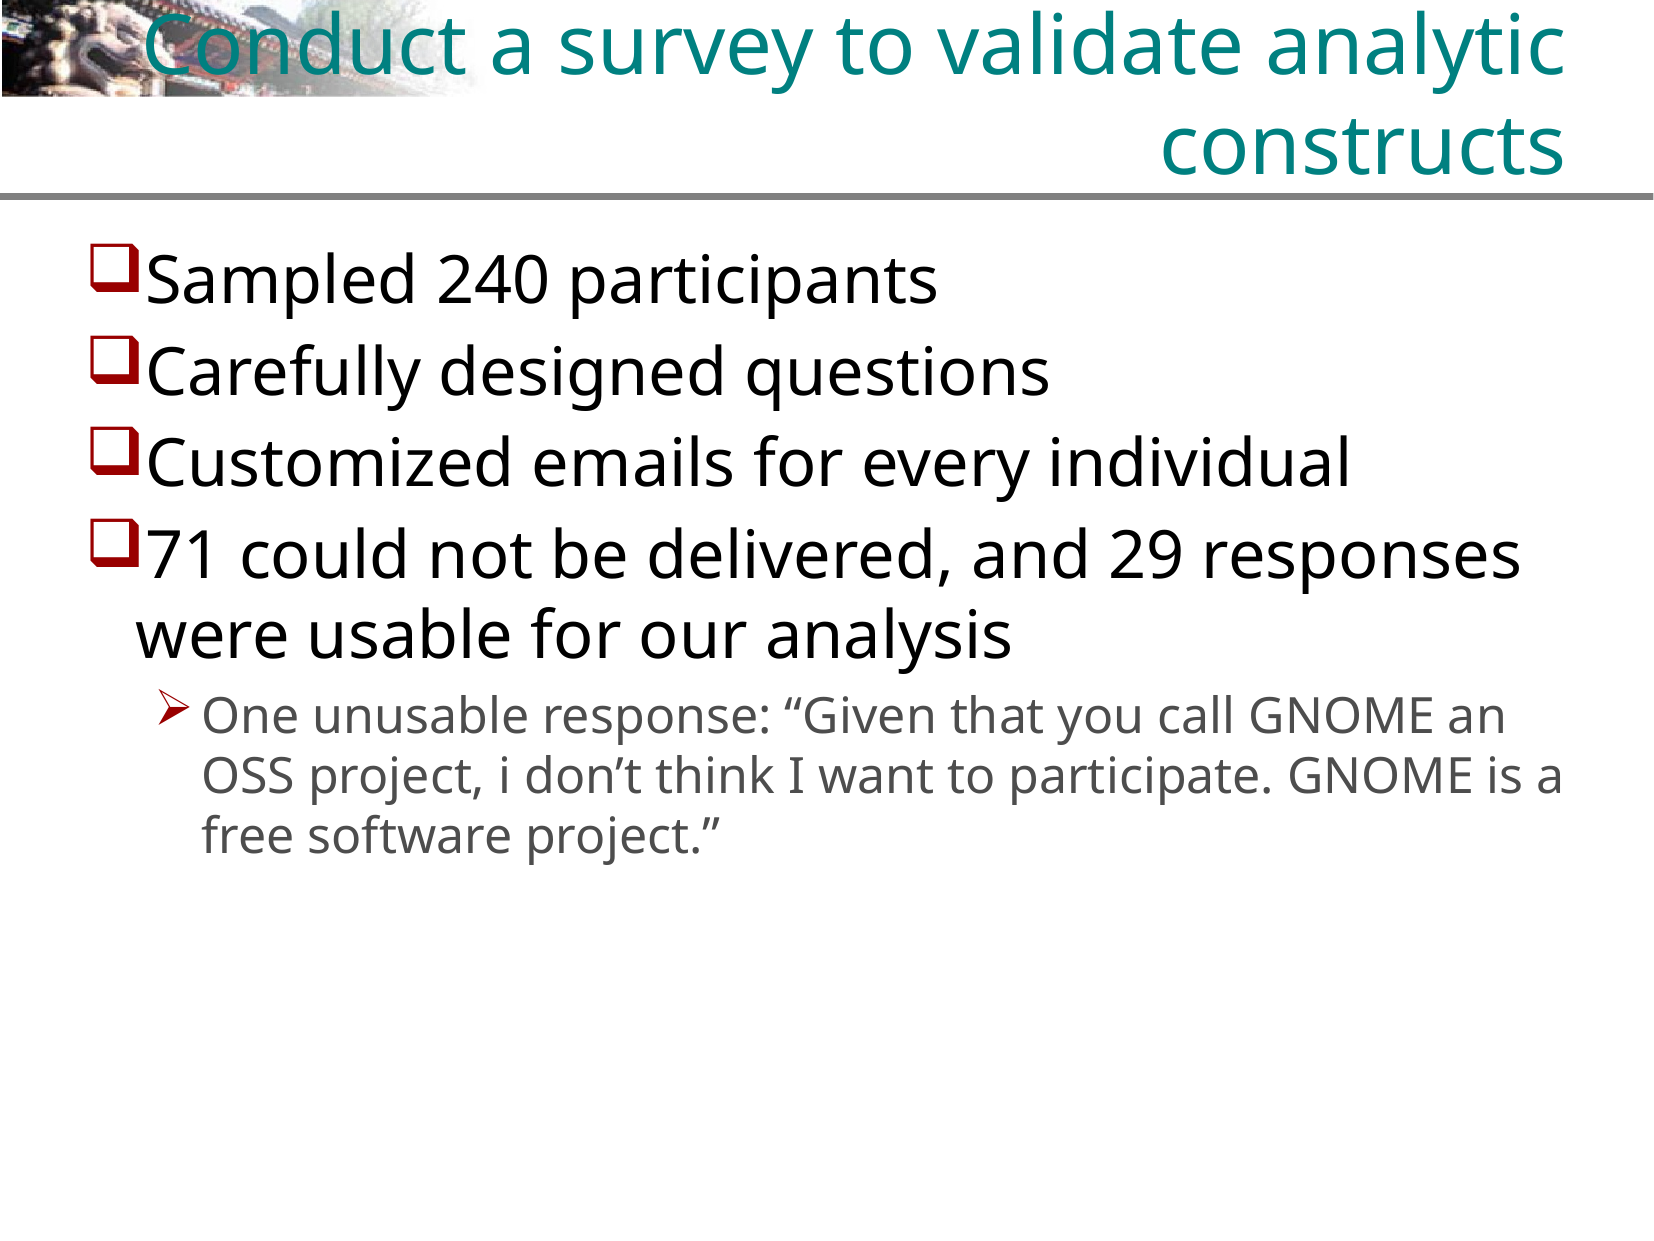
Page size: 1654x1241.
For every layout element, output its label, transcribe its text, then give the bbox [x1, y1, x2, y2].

title Conduct a survey to validate analytic constructs [58, 0, 1583, 199]
list Sampled 240 participants Carefully designed questions Customized emails for every individual 71 could not be delivered, and 29 responses were usable for our analysis One unusable response: “Given that you call GNOME an OSS project, i don’t think I want to participate. GNOME is a free software project.” [58, 229, 1585, 949]
picture [0, 0, 58, 97]
